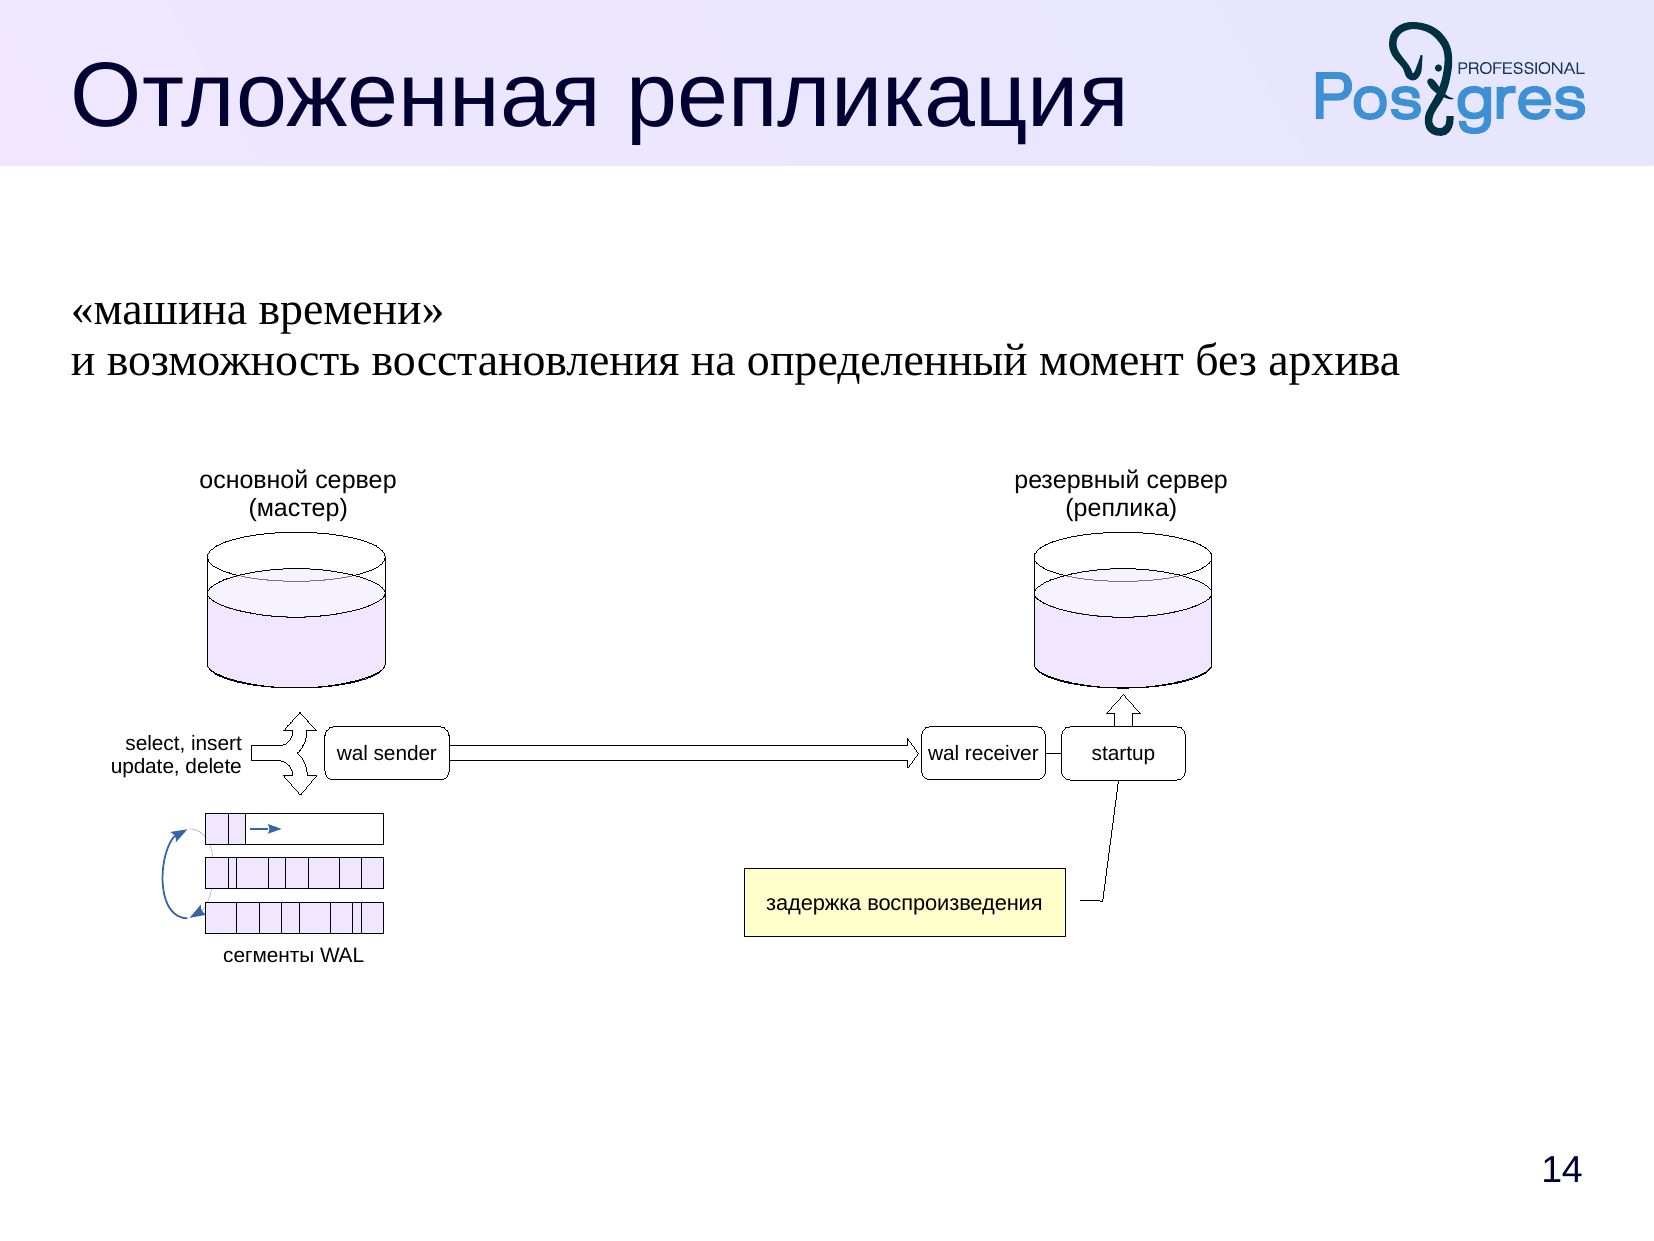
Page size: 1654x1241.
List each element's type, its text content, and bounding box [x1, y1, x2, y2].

text_box select, insert update, delete [96, 724, 258, 786]
text_box startup [1061, 726, 1186, 781]
title Отложенная репликация [70, 43, 1241, 147]
text_box wal sender [324, 726, 450, 780]
text_box сегменты WAL [208, 936, 380, 976]
text_box [206, 858, 383, 888]
text_box основной сервер (мастер) [184, 458, 413, 530]
text_box [207, 532, 386, 688]
text_box [258, 712, 317, 795]
text_box [206, 814, 246, 844]
text_box [450, 738, 919, 768]
text_box wal receiver [921, 726, 1046, 780]
text_box резервный сервер (реплика) [999, 458, 1244, 530]
text_box [1106, 694, 1141, 726]
list «машина времени» и возможность восстановления на определенный момент без архива [70, 283, 1583, 1134]
text_box [206, 903, 383, 933]
text_box [1034, 532, 1212, 689]
